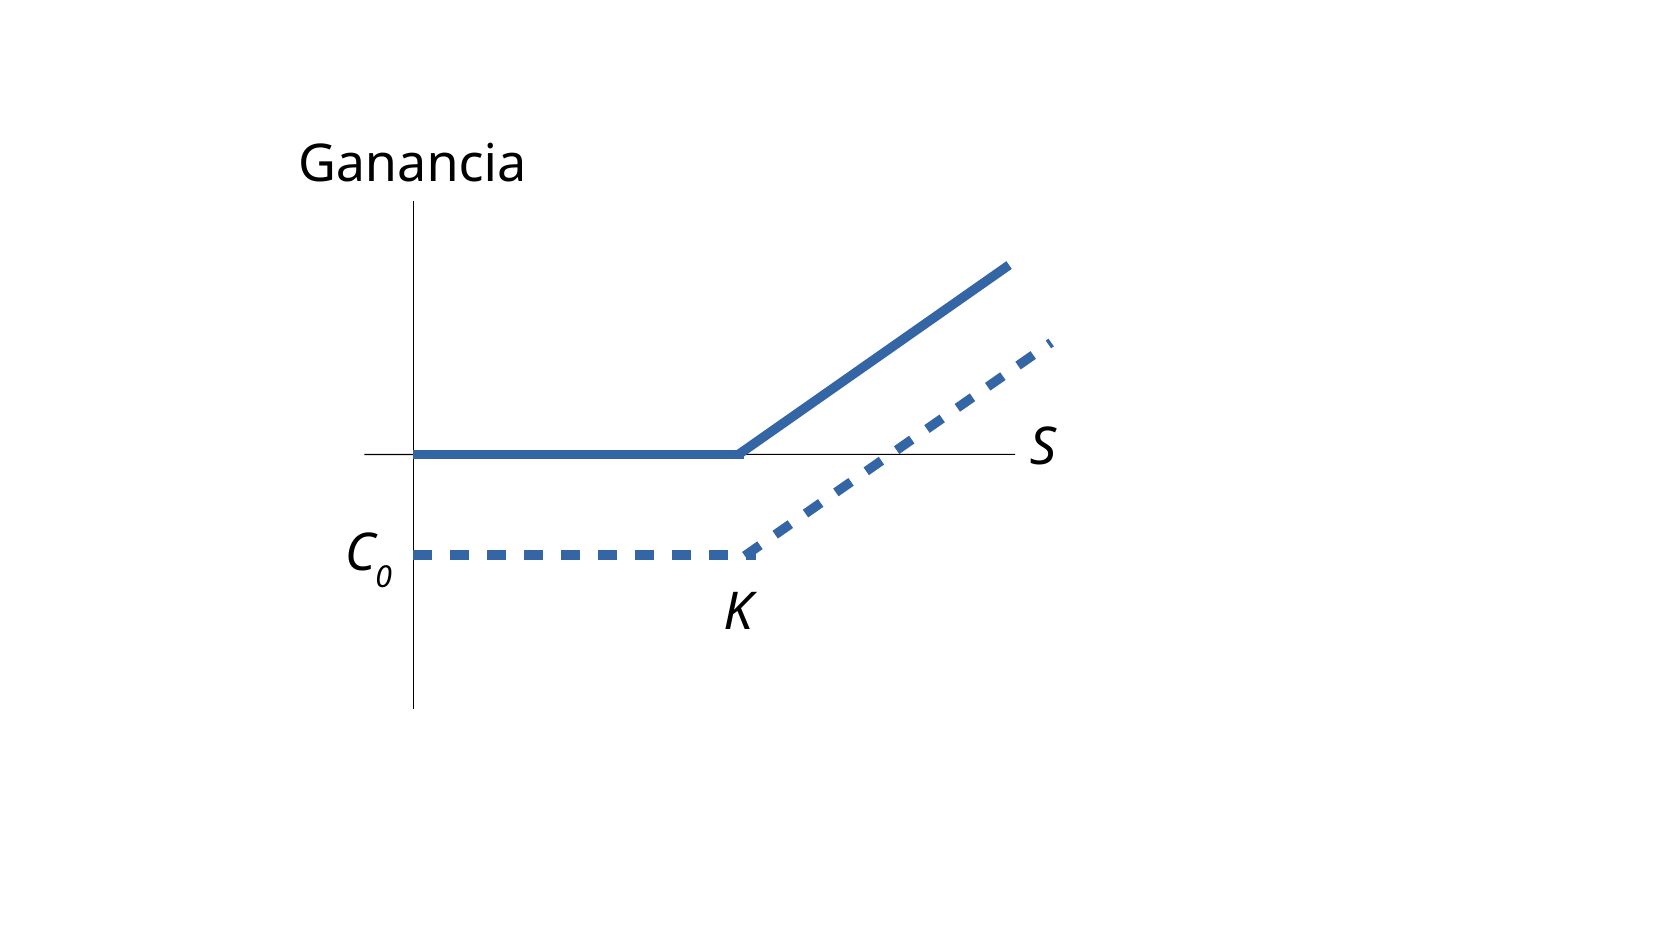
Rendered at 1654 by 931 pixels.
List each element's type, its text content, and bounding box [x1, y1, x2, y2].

text_box S [1015, 401, 1075, 555]
text_box Ganancia [283, 118, 544, 240]
text_box K [708, 566, 769, 662]
text_box C0 [330, 507, 426, 681]
